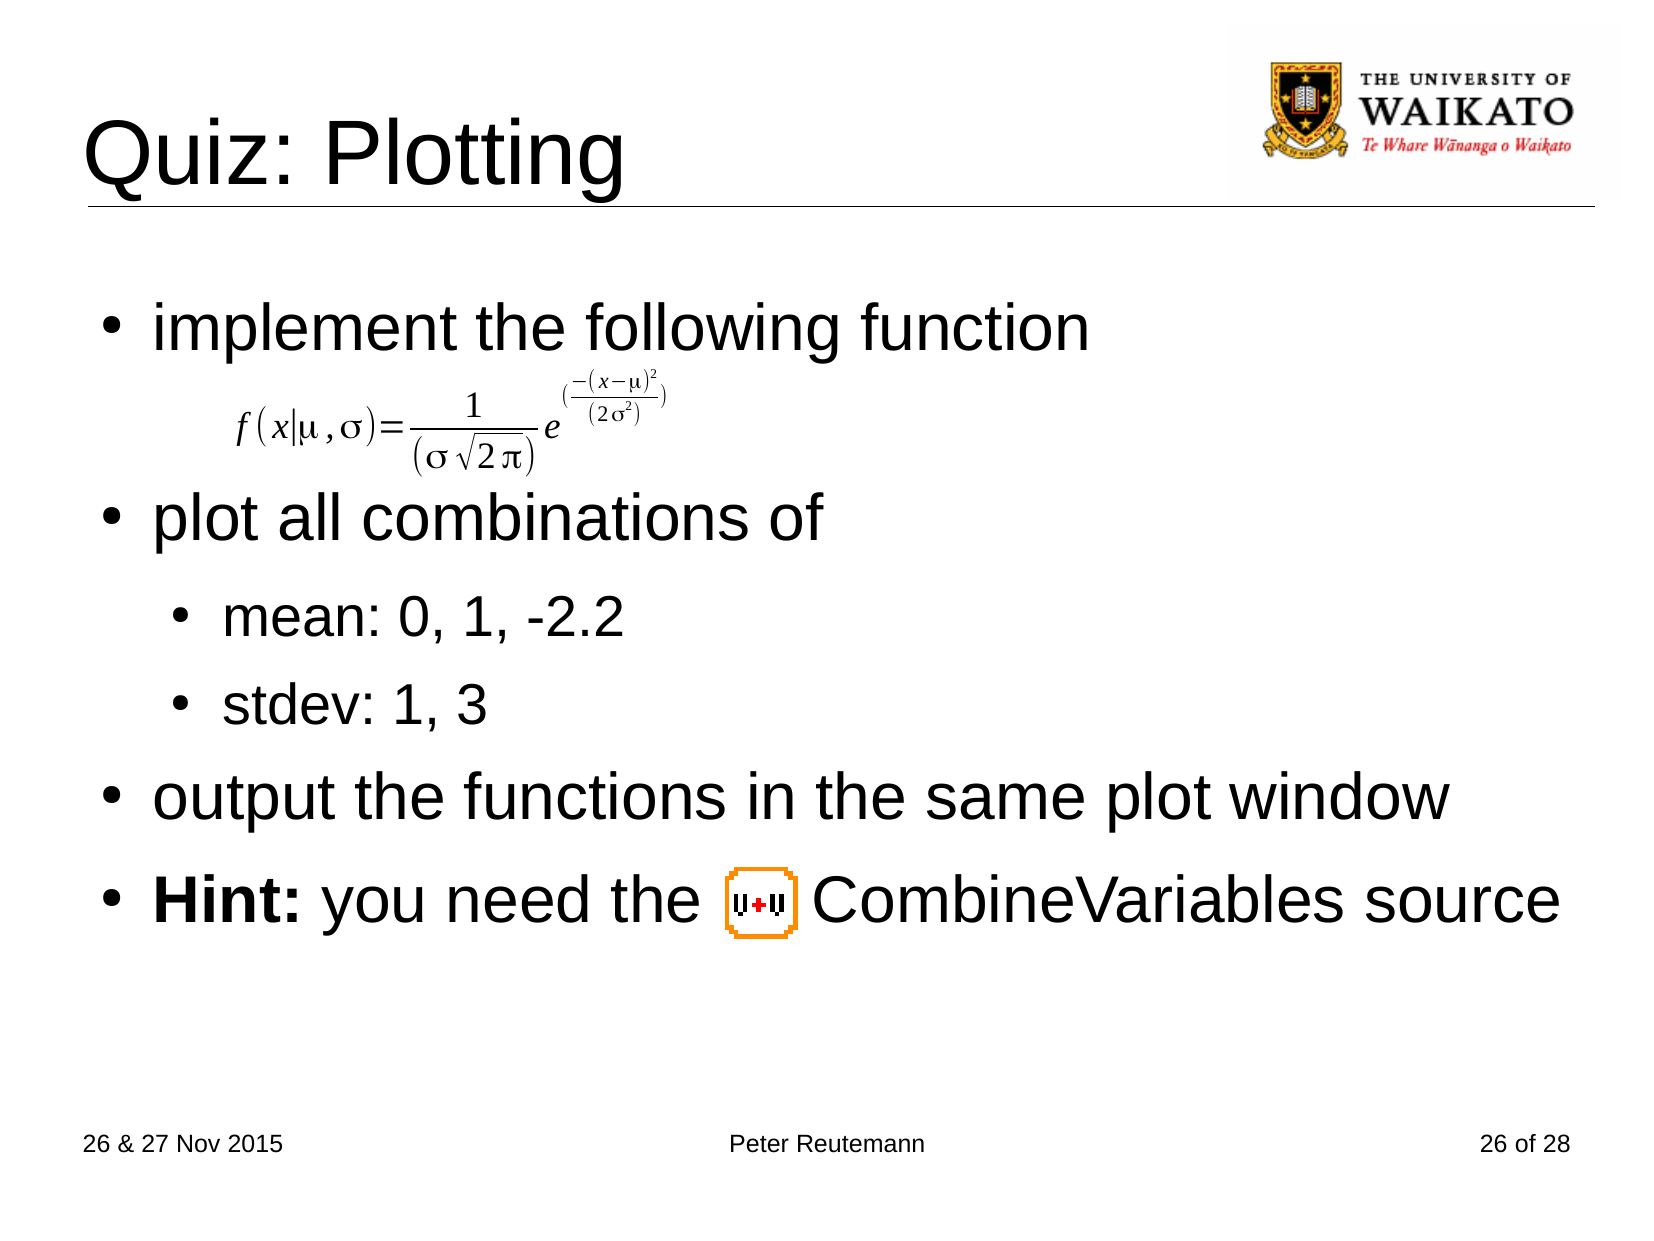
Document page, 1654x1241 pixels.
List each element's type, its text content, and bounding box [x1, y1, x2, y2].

picture [1228, 24, 1619, 201]
list implement the following function plot all combinations of mean: 0, 1, -2.2 stdev: 1, 3 output the functions in the same plot window Hint: you need the CombineVariables source [82, 290, 1571, 1010]
picture [725, 867, 798, 939]
chart [228, 365, 674, 479]
title Quiz: Plotting [82, 49, 1571, 257]
